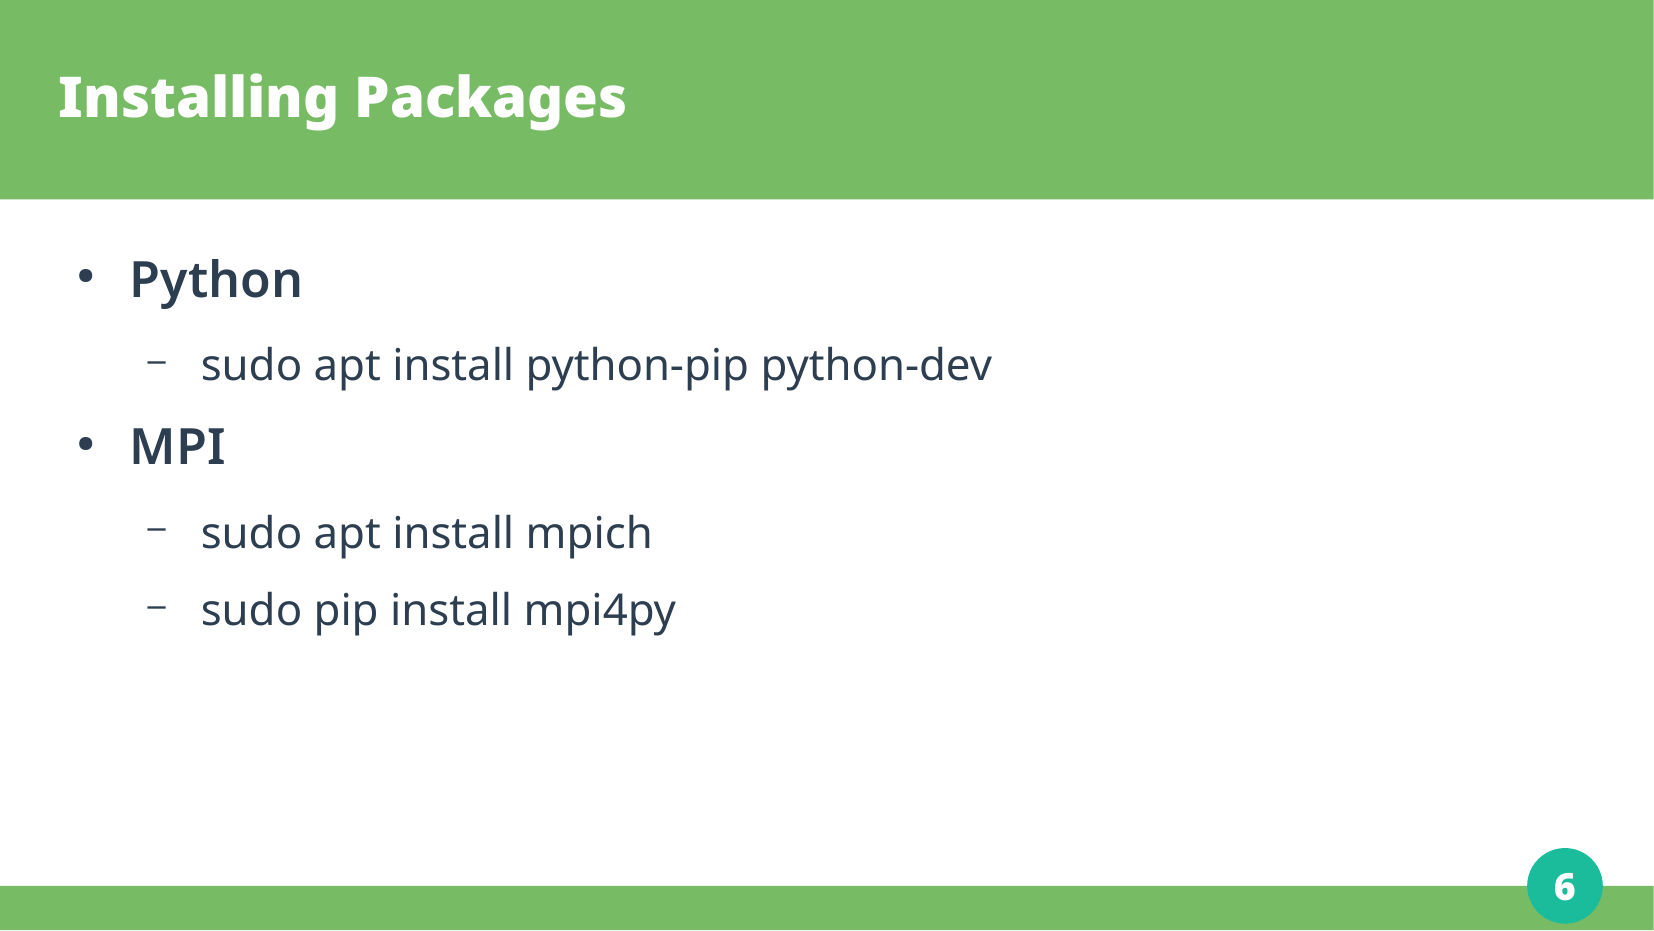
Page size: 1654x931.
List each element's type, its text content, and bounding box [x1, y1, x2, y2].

list Python sudo apt install python-pip python-dev MPI sudo apt install mpich sudo pip install mpi4py [59, 243, 1595, 864]
title Installing Packages [59, 37, 1595, 155]
